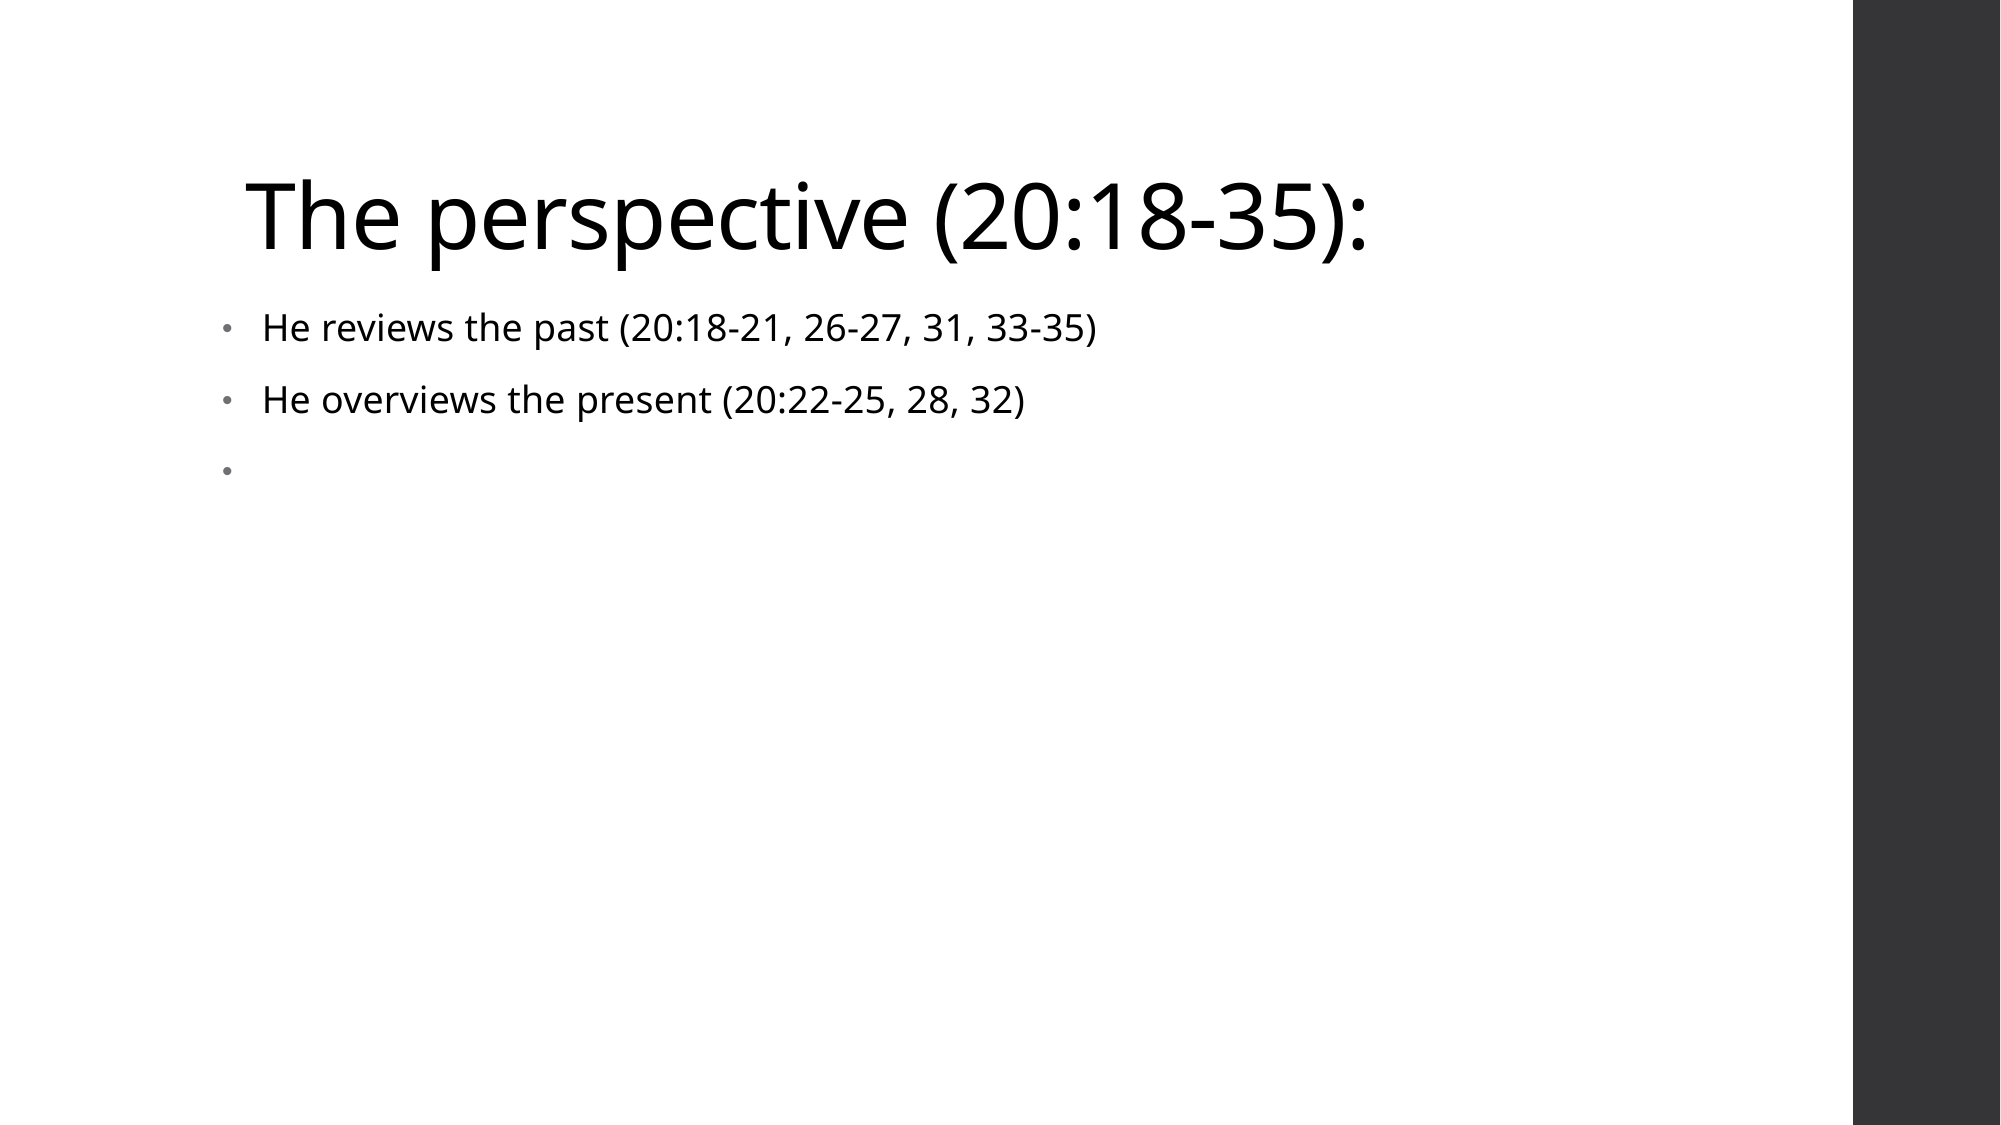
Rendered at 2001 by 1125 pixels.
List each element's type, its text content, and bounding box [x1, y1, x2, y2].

title The perspective (20:18-35): [206, 60, 1797, 278]
list He reviews the past (20:18-21, 26-27, 31, 33-35) He overviews the present (20:22-25, 28, 32) [206, 299, 1617, 1014]
